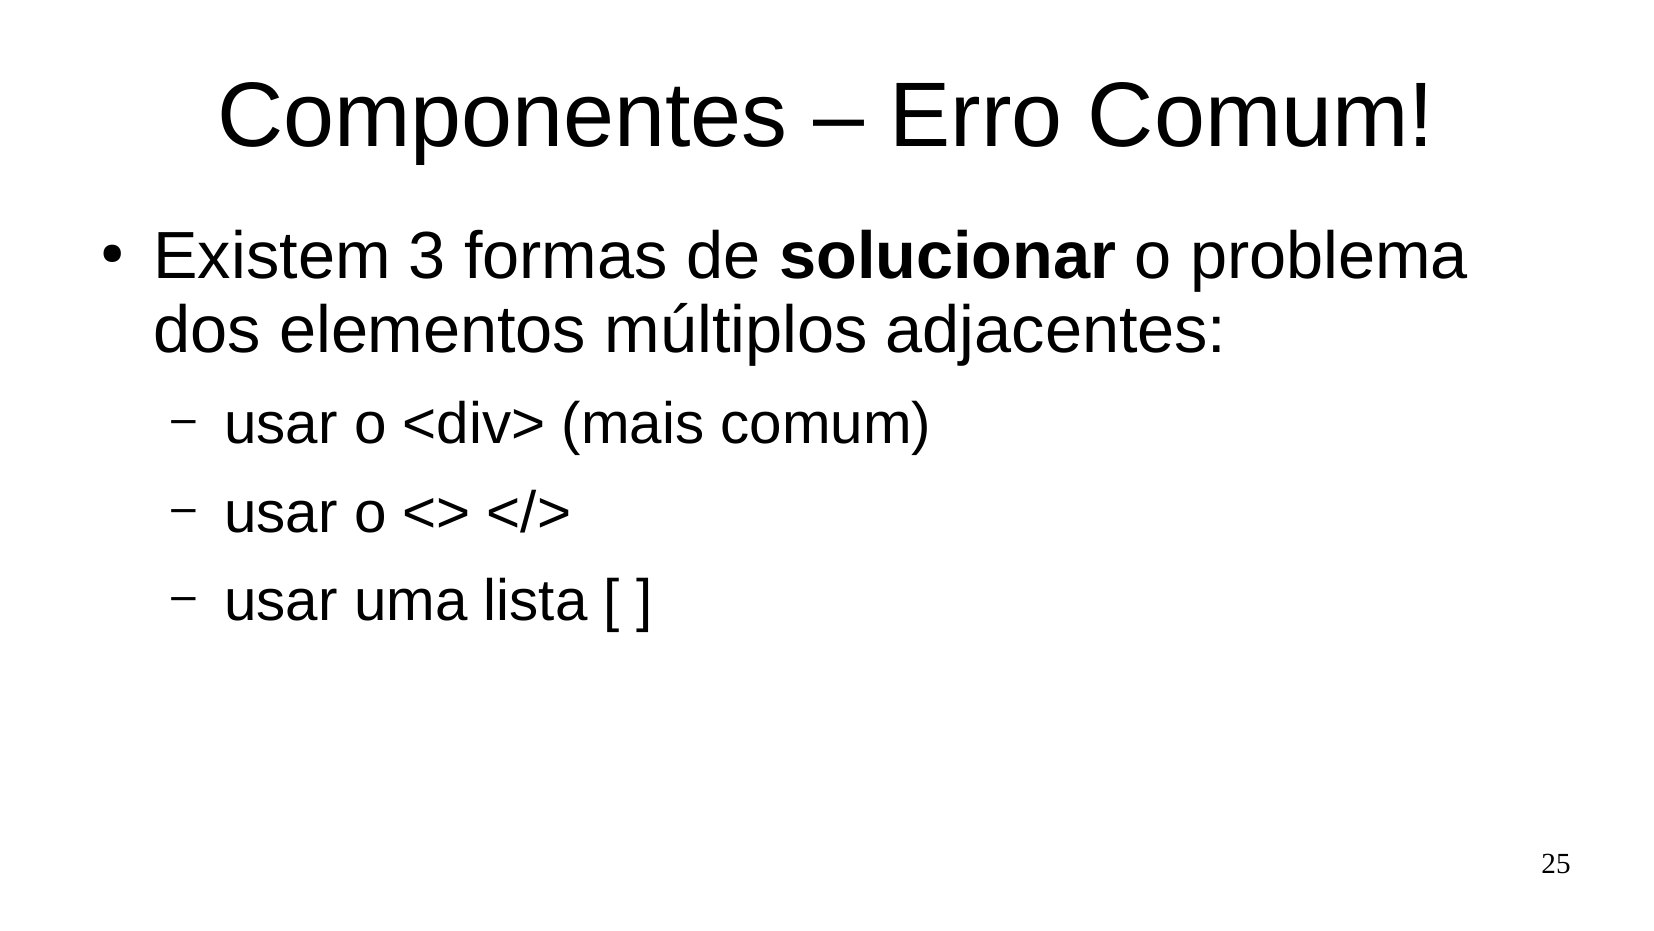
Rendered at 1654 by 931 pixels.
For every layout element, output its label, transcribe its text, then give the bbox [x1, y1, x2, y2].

list Existem 3 formas de solucionar o problema dos elementos múltiplos adjacentes: usar o <div> (mais comum) usar o <> </> usar uma lista [ ] [82, 217, 1571, 758]
title Componentes – Erro Comum! [82, 37, 1571, 193]
